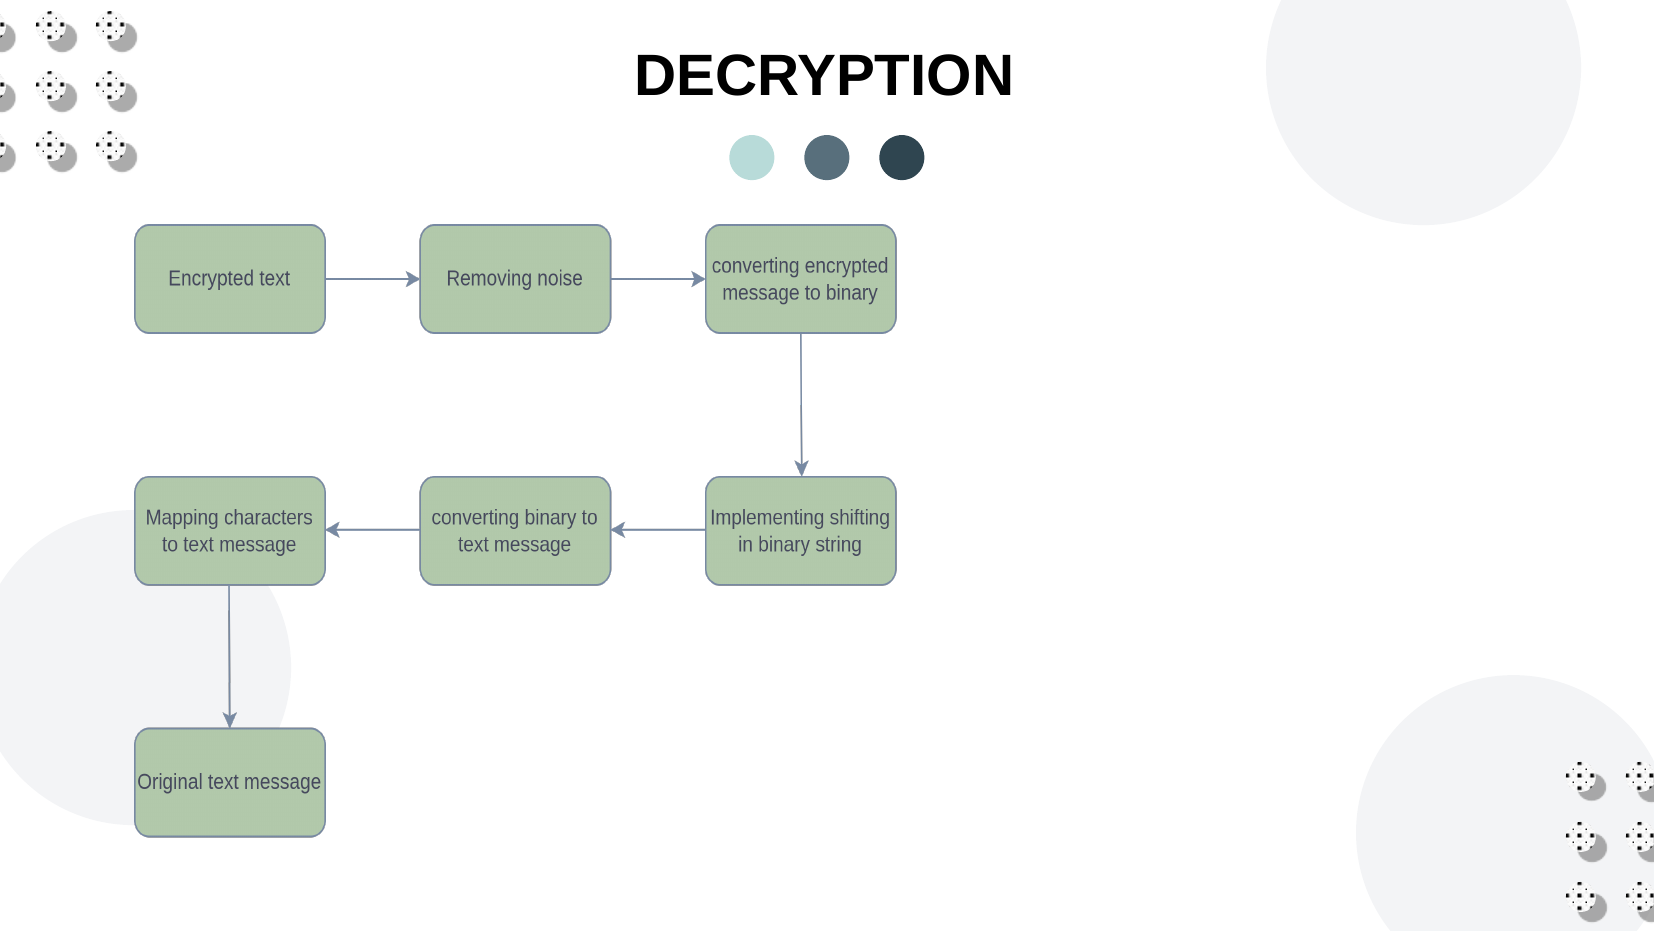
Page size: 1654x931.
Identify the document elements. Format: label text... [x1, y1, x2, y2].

picture [1625, 761, 1654, 792]
picture [35, 131, 67, 162]
picture [1625, 881, 1654, 912]
text_box [804, 135, 850, 181]
picture [0, 74, 6, 99]
picture [1625, 821, 1654, 852]
text_box [729, 135, 775, 181]
picture [35, 11, 66, 42]
picture [1565, 881, 1596, 912]
picture [118, 206, 914, 857]
picture [95, 71, 126, 102]
text_box DECRYPTION [620, 35, 1063, 186]
picture [35, 71, 66, 102]
picture [95, 131, 127, 162]
picture [0, 134, 7, 159]
picture [95, 11, 126, 42]
picture [0, 14, 6, 39]
picture [1565, 821, 1596, 852]
text_box [879, 135, 925, 181]
picture [1565, 761, 1596, 792]
